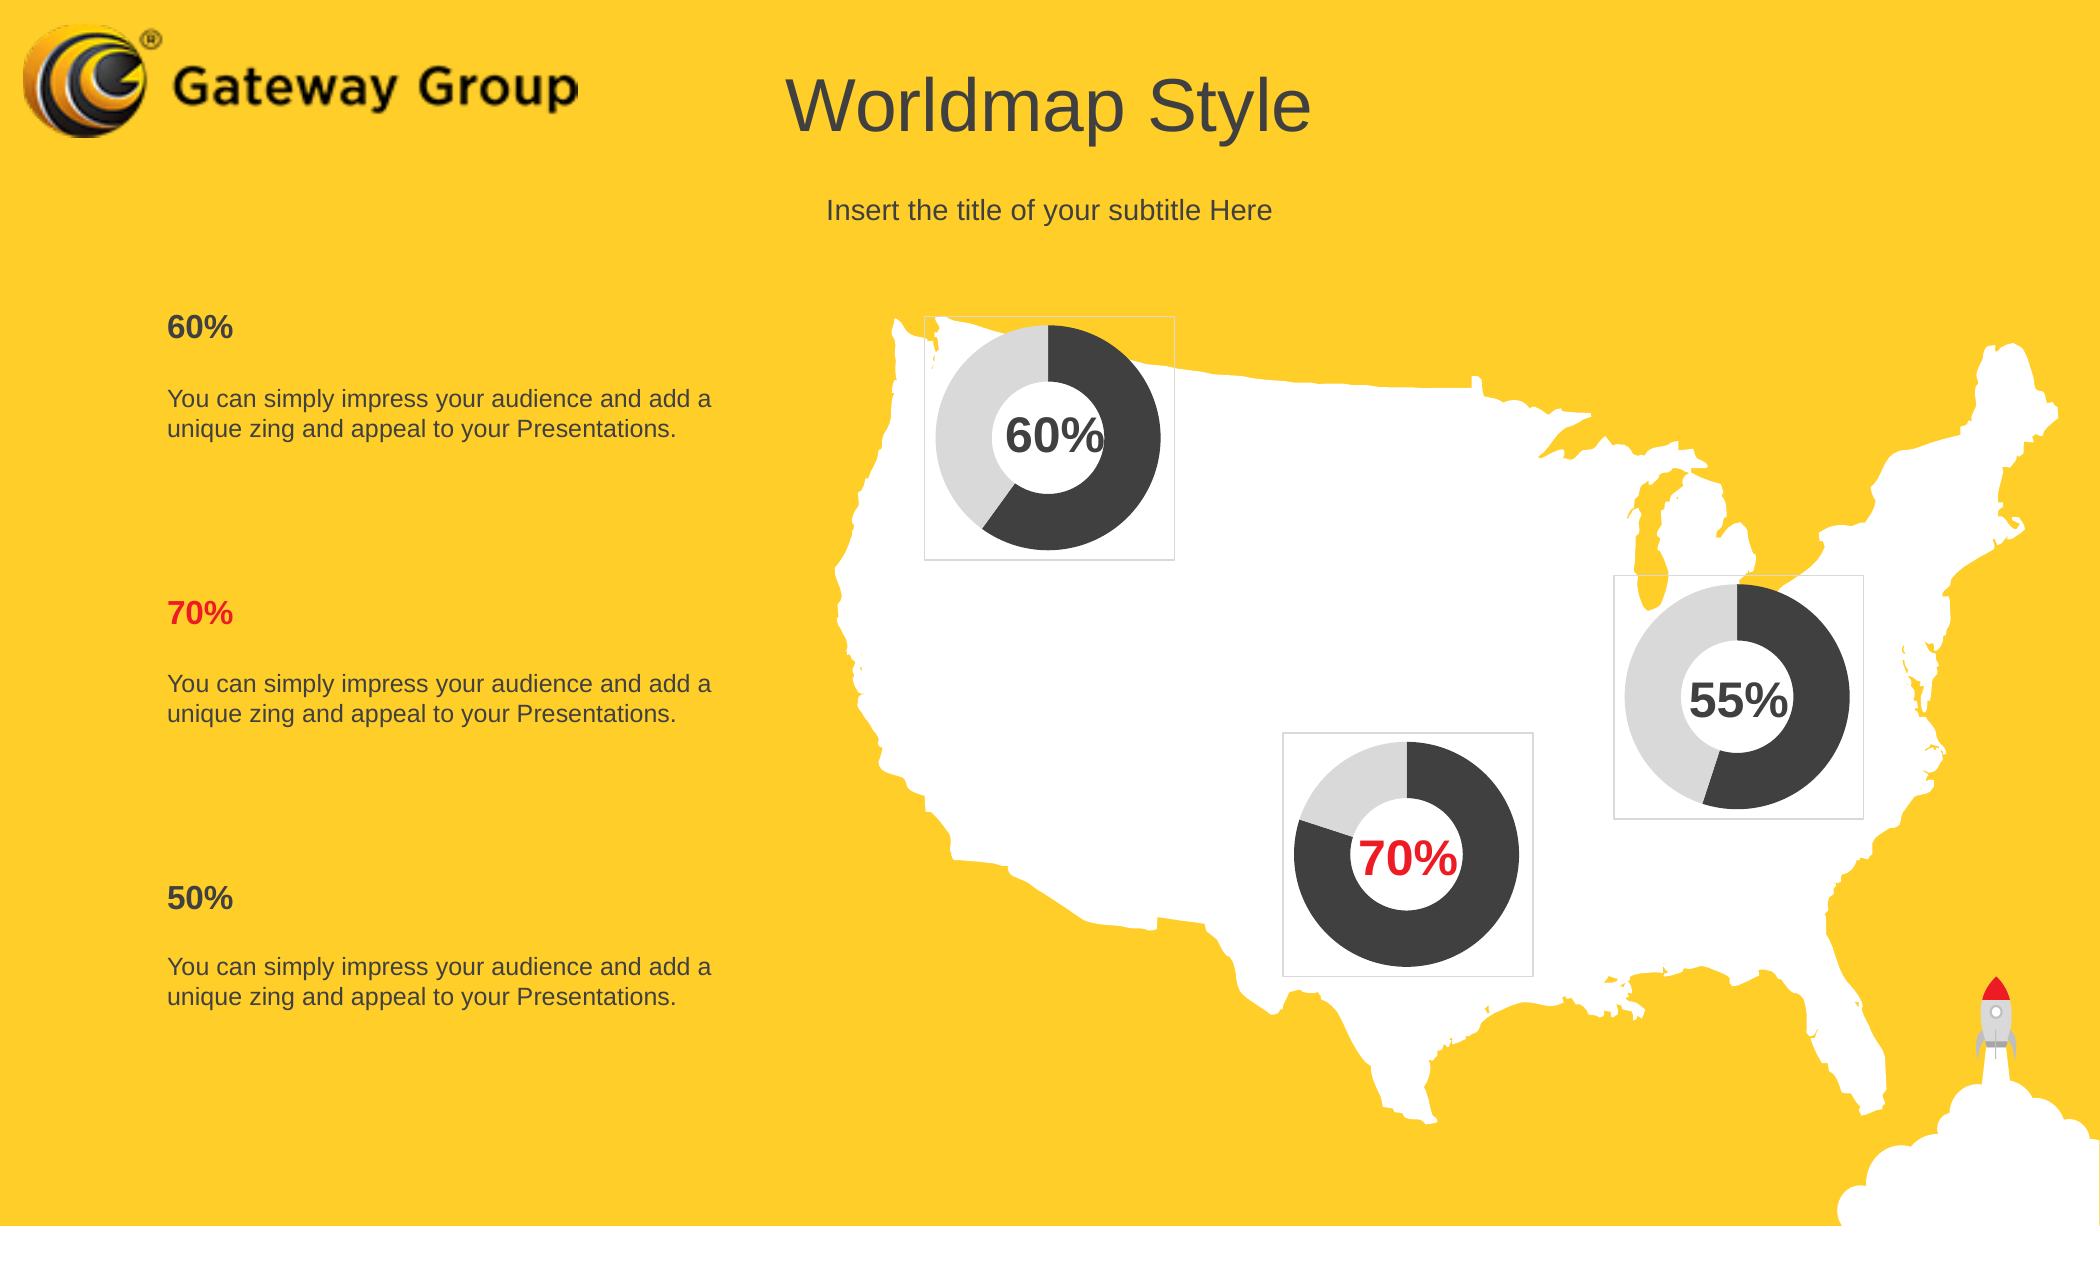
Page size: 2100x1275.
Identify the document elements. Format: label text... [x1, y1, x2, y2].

text_box 70% [152, 584, 736, 640]
text_box 50% [152, 869, 736, 924]
text_box You can simply impress your audience and add a unique zing and appeal to your Presentations. [152, 375, 736, 450]
text_box 60% [152, 297, 736, 353]
text_box 55% [1628, 659, 1850, 735]
text_box 70% [1297, 817, 1519, 893]
text_box 60% [944, 394, 1166, 470]
text_box Insert the title of your subtitle Here [0, 172, 2100, 245]
text_box Worldmap Style [0, 30, 2100, 172]
picture [23, 24, 578, 138]
text_box You can simply impress your audience and add a unique zing and appeal to your Presentations. [152, 659, 736, 735]
chart [1613, 574, 1865, 820]
text_box You can simply impress your audience and add a unique zing and appeal to your Presentations. [152, 942, 736, 1018]
chart [1282, 732, 1534, 978]
text_box [834, 318, 2059, 1125]
chart [923, 315, 1176, 561]
